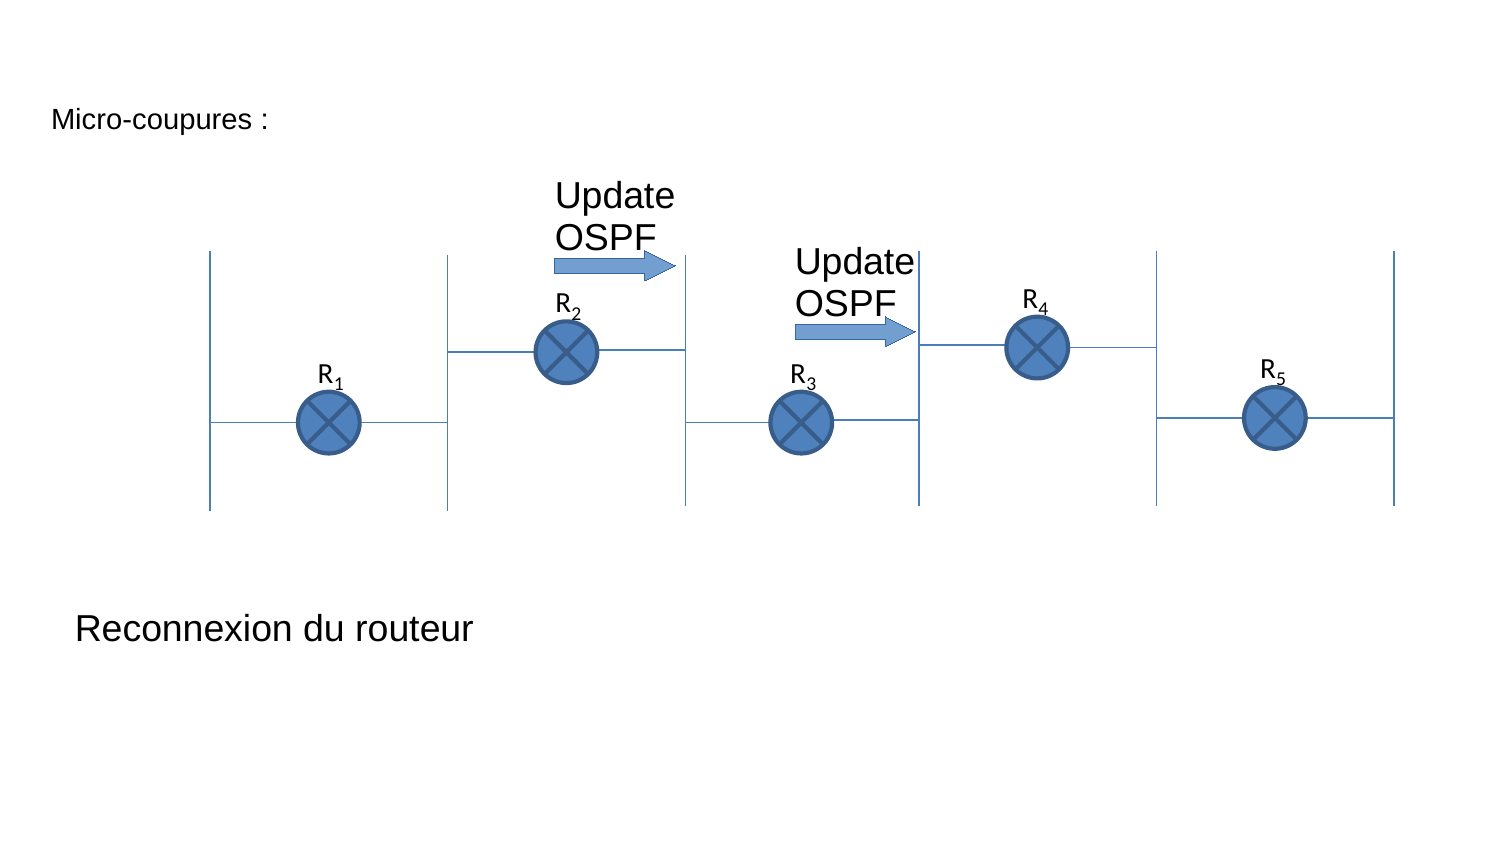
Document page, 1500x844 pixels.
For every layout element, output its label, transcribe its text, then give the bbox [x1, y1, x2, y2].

text_box Update OSPF [780, 232, 946, 332]
text_box R1 [302, 346, 366, 402]
text_box R5 [1244, 341, 1308, 398]
text_box [297, 402, 360, 454]
text_box R2 [540, 276, 604, 332]
title Micro-coupures : [51, 72, 1449, 167]
text_box [1244, 398, 1306, 449]
text_box [1006, 327, 1069, 379]
text_box Reconnexion du routeur [60, 600, 526, 657]
text_box [795, 332, 915, 347]
text_box Update OSPF [539, 166, 705, 266]
text_box [535, 332, 598, 384]
text_box [554, 266, 675, 281]
text_box R3 [775, 346, 839, 402]
text_box [770, 402, 833, 454]
text_box R4 [1007, 271, 1071, 327]
